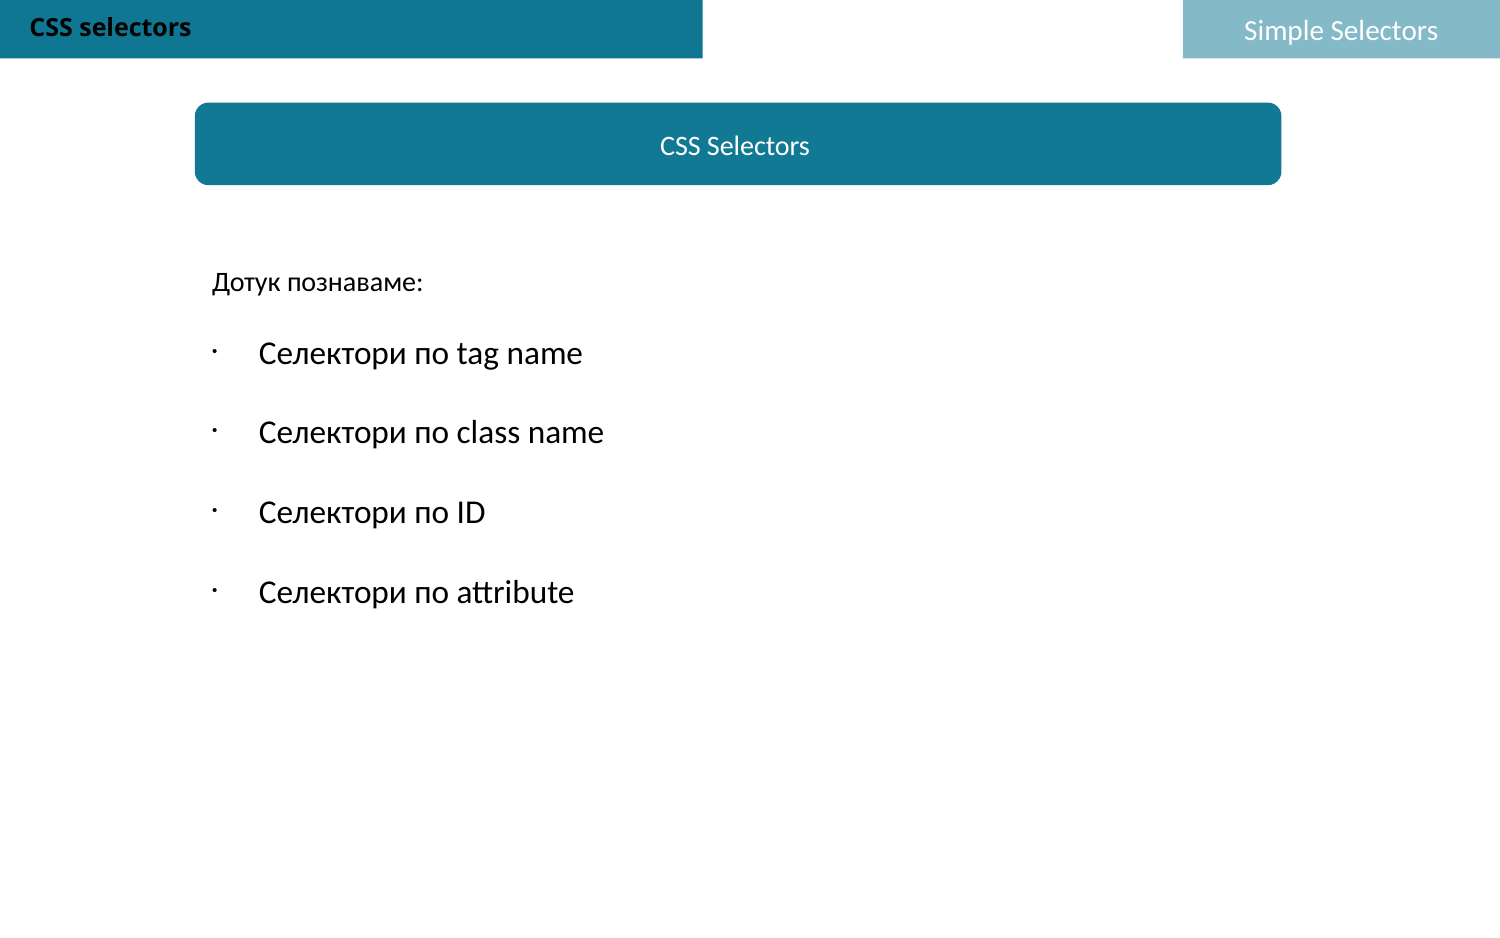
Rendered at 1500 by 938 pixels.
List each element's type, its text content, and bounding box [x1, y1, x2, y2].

text_box CSS Selectors [194, 102, 1282, 186]
text_box [0, 0, 703, 59]
text_box Simple Selectors [1182, 0, 1500, 59]
text_box Дотук познаваме: Селектори по tag name Селектори по class name Селектори по ID Селектори по attribute [197, 256, 620, 618]
text_box CSS selectors [14, 4, 691, 49]
